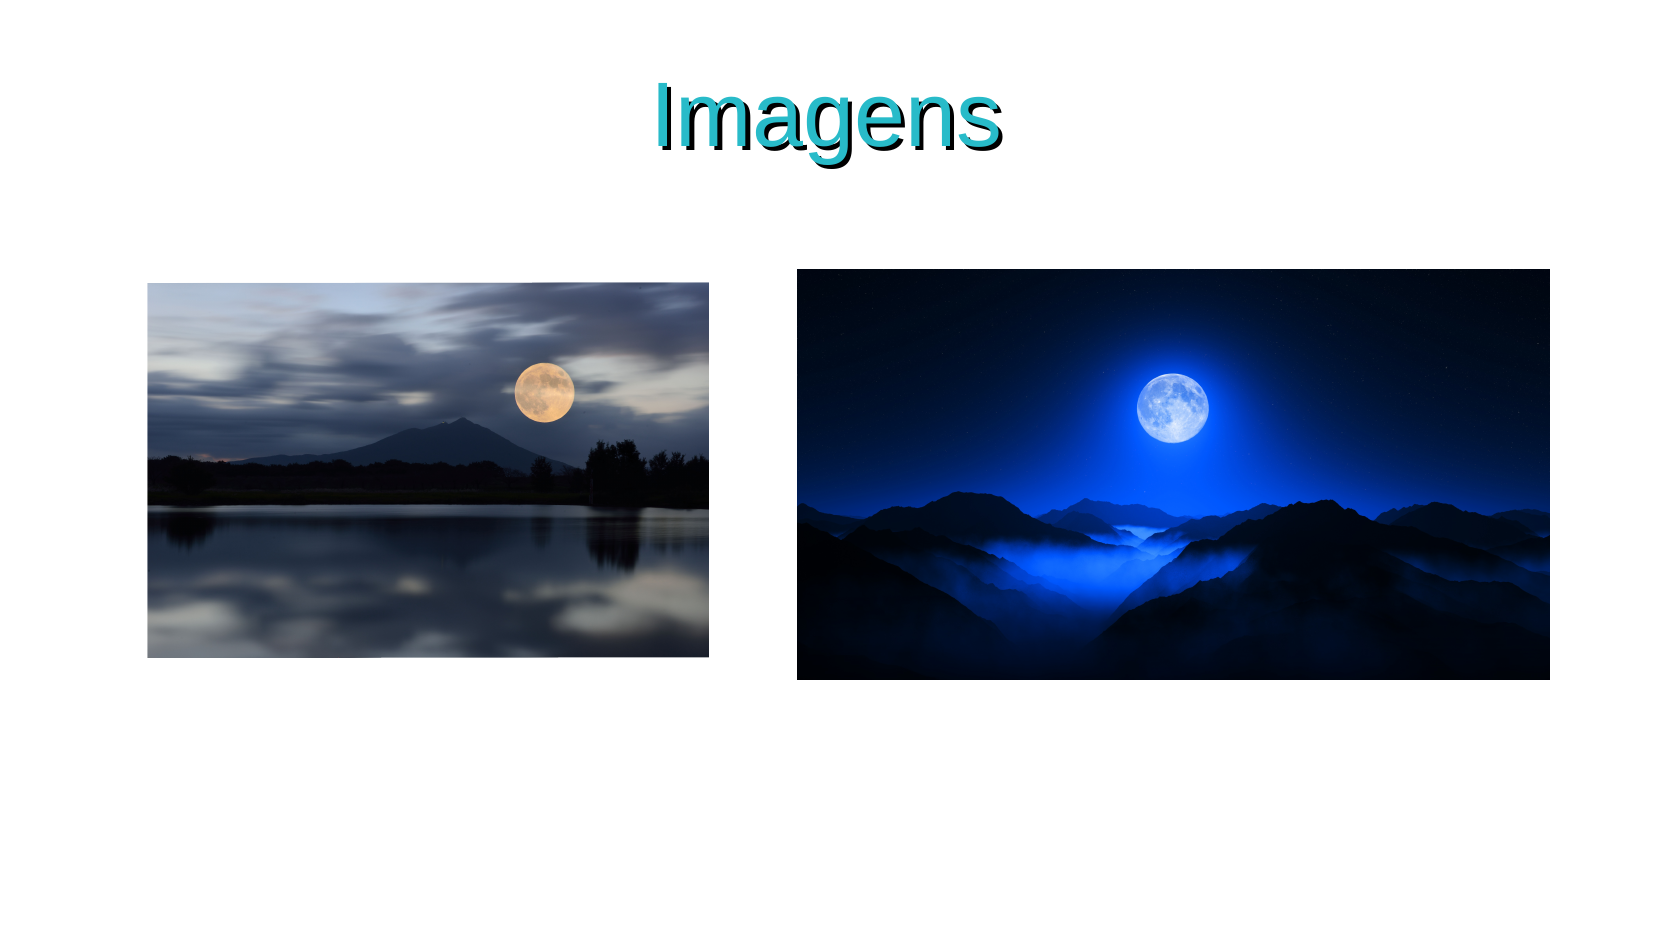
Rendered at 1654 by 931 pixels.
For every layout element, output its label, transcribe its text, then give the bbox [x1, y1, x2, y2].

title Imagens [82, 37, 1571, 193]
picture [797, 269, 1550, 680]
picture [147, 282, 709, 658]
